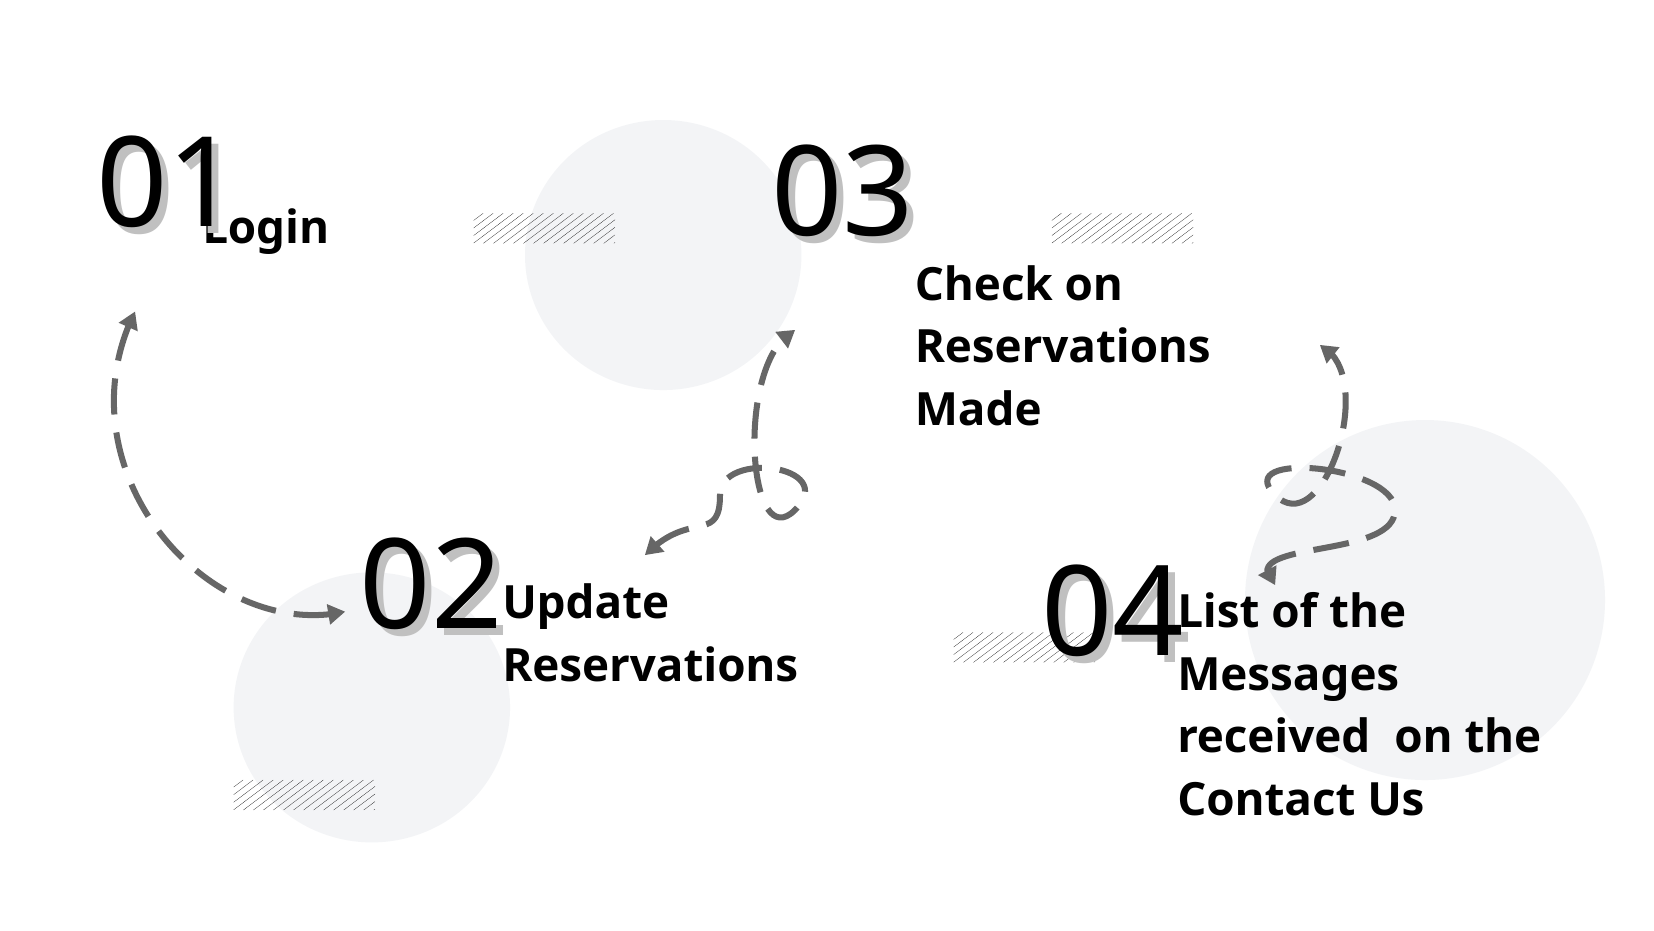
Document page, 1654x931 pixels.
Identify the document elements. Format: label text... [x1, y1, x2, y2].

text_box Check on Reservations Made [900, 243, 1276, 526]
text_box 01 [81, 85, 262, 391]
text_box Login [262, 187, 488, 301]
text_box 02 [345, 487, 526, 794]
text_box 03 [756, 94, 937, 401]
text_box 04 [1026, 514, 1207, 821]
text_box List of the Messages received on the Contact Us [1162, 571, 1576, 931]
text_box Update Reservations [526, 562, 901, 713]
